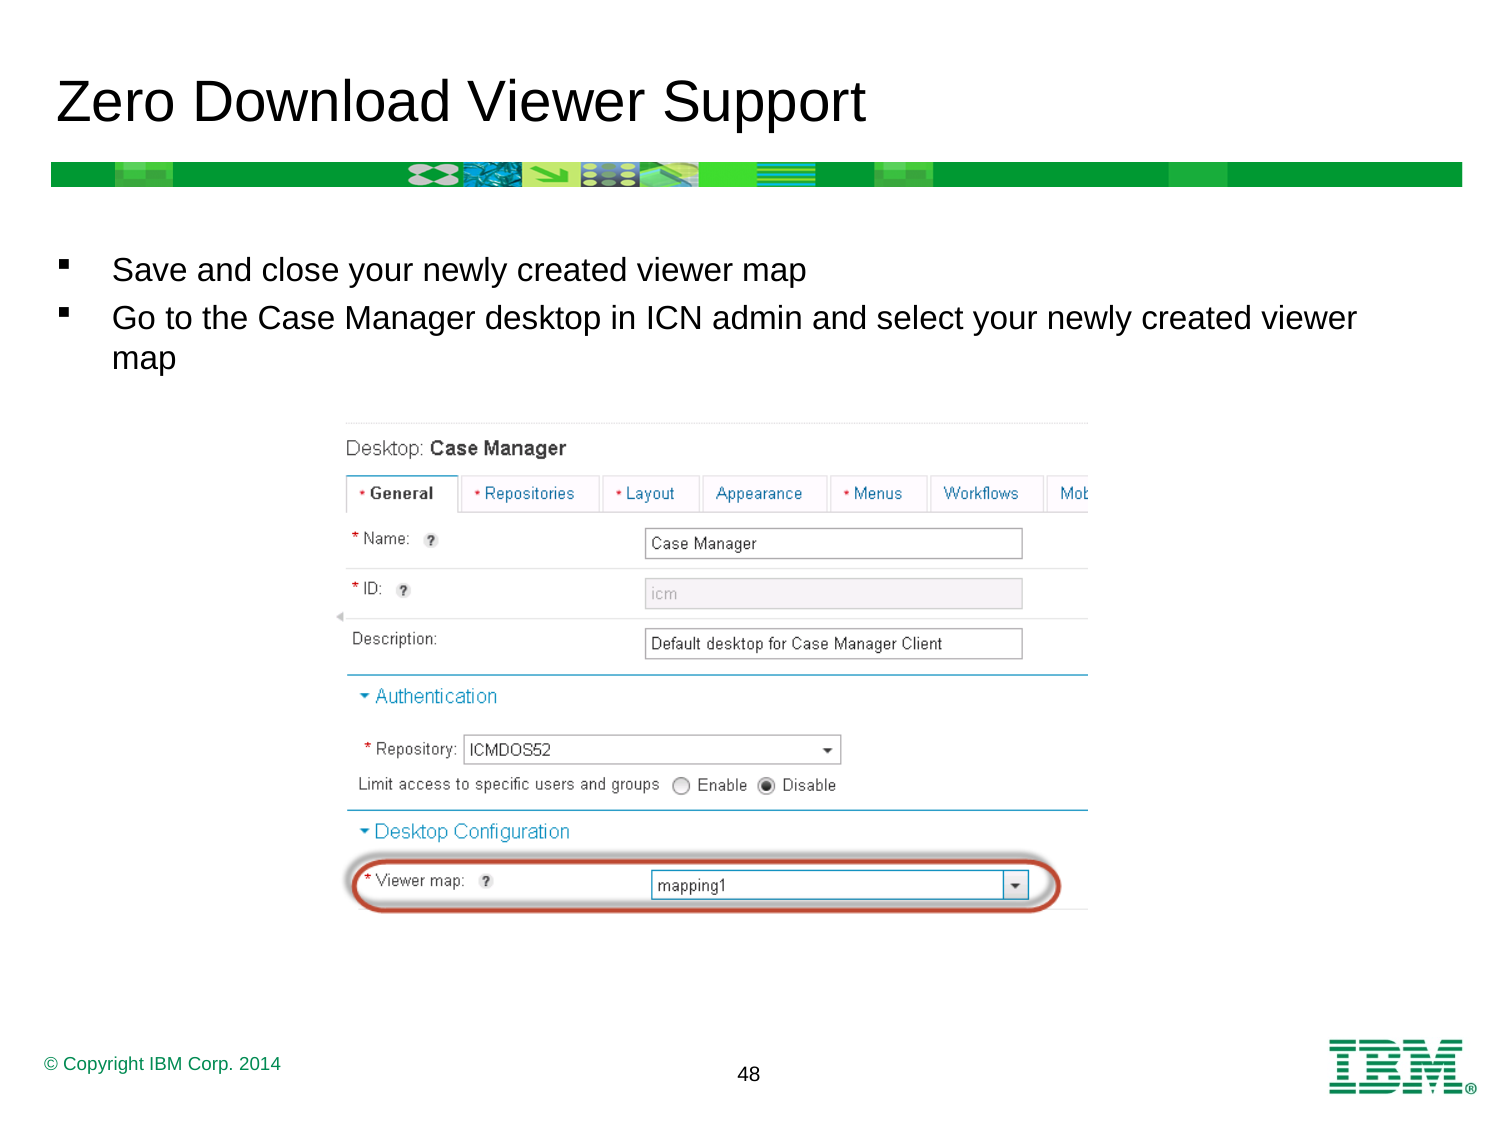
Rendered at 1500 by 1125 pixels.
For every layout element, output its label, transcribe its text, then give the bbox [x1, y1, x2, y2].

picture [50, 165, 1463, 189]
picture [336, 419, 1088, 916]
text_box Zero Download Viewer Support [41, 31, 1500, 165]
text_box <number> [425, 1052, 776, 1113]
text_box Save and close your newly created viewer map Go to the Case Manager desktop in ICN admin and select your newly created viewer map [41, 240, 1438, 991]
picture [1327, 1037, 1479, 1096]
